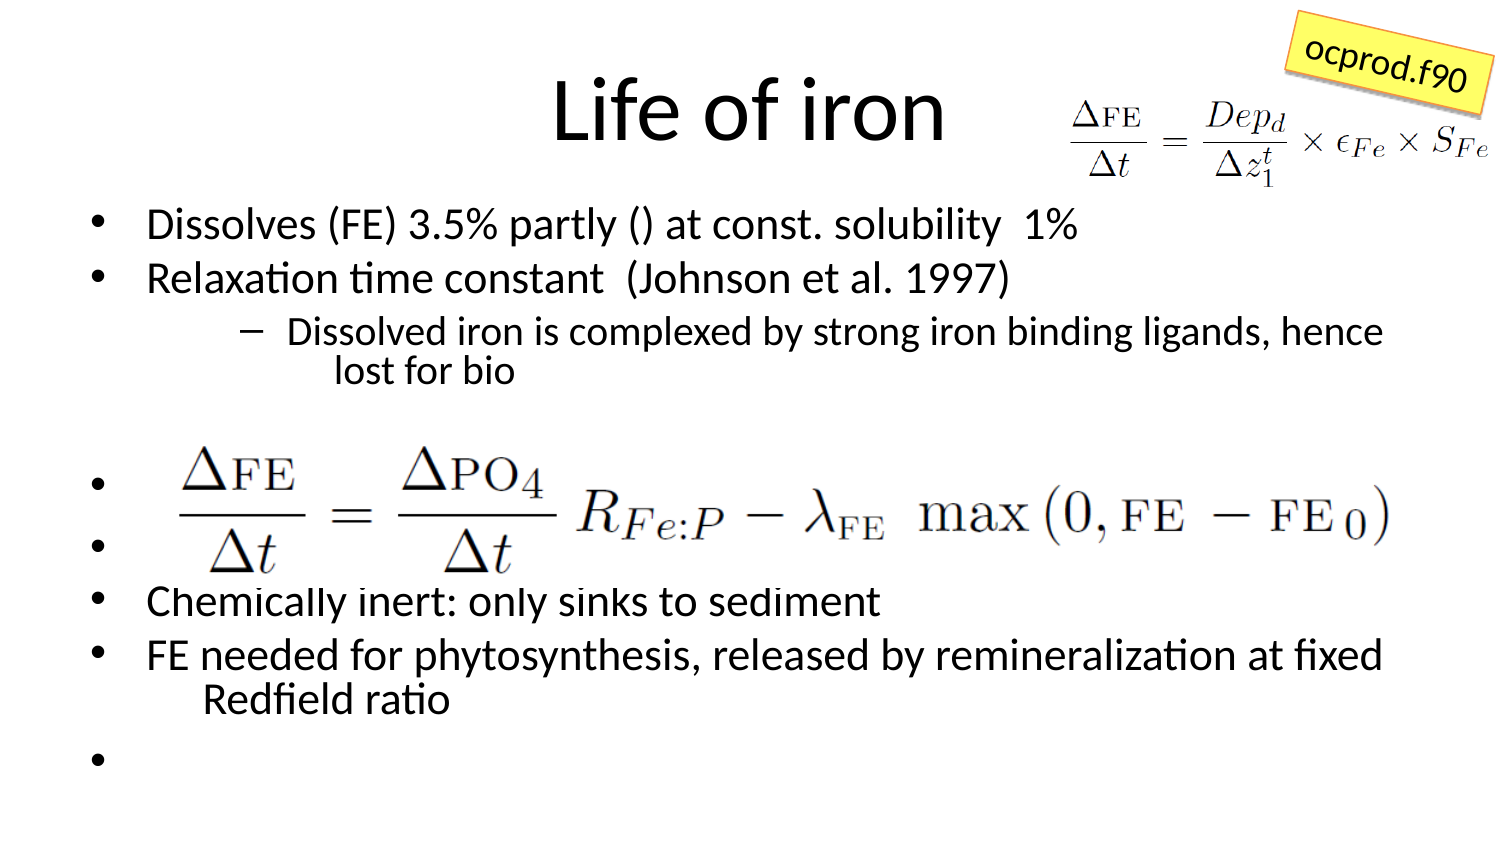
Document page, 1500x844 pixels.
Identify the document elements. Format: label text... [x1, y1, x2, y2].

list Dissolves (FE) 3.5% partly () at const. solubility 1% Relaxation time constant (Johnson et al. 1997) Dissolved iron is complexed by strong iron binding ligands, hence lost for bio Chemically inert: only sinks to sediment FE needed for phytosynthesis, released by remineralization at fixed Redfield ratio [75, 196, 1426, 812]
title Life of iron [75, 33, 1351, 175]
text_box ocprod.f90 [1284, 10, 1495, 115]
picture [1057, 91, 1495, 197]
picture [171, 433, 1391, 588]
